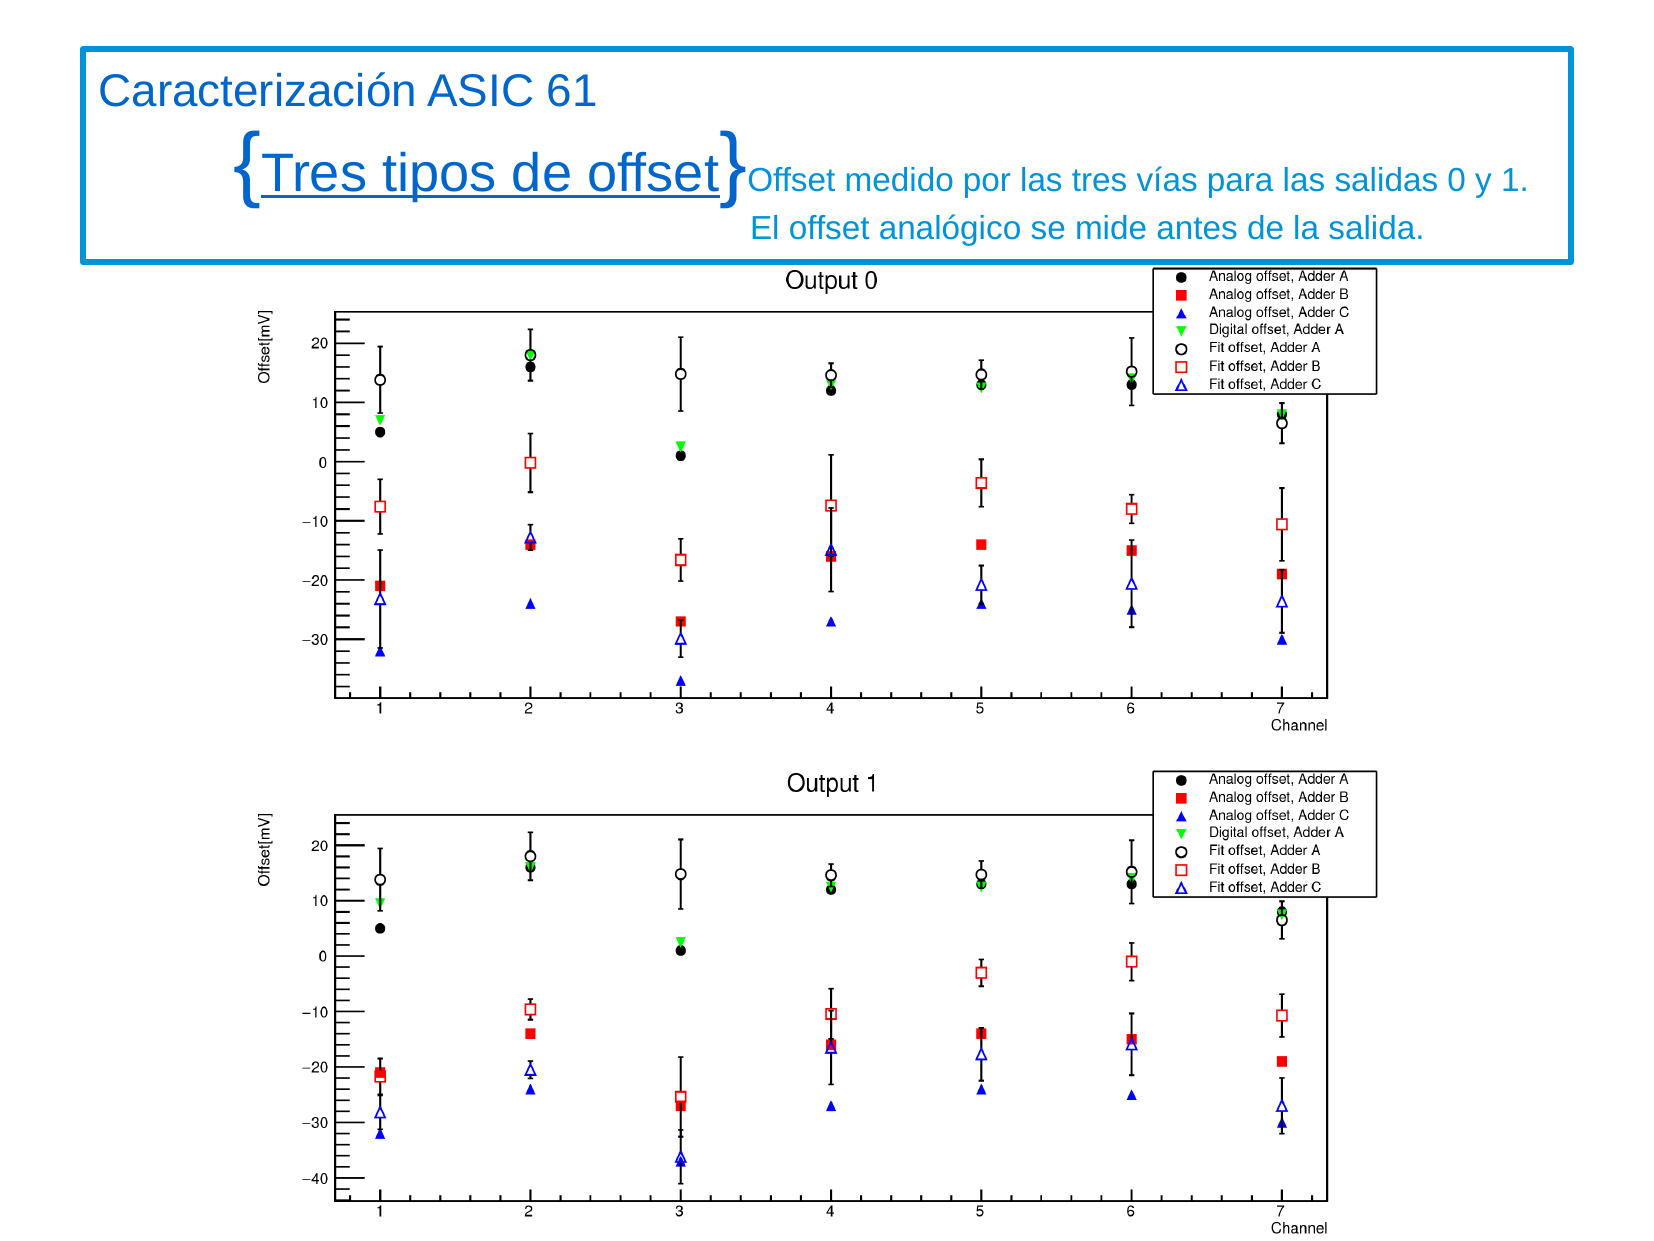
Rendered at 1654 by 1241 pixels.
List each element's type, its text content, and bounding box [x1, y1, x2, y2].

picture [195, 266, 1427, 1236]
title Caracterización ASIC 61 {Tres tipos de offset}Offset medido por las tres vías para las salidas 0 y 1. El offset analógico se mide antes de la salida. [82, 49, 1571, 263]
